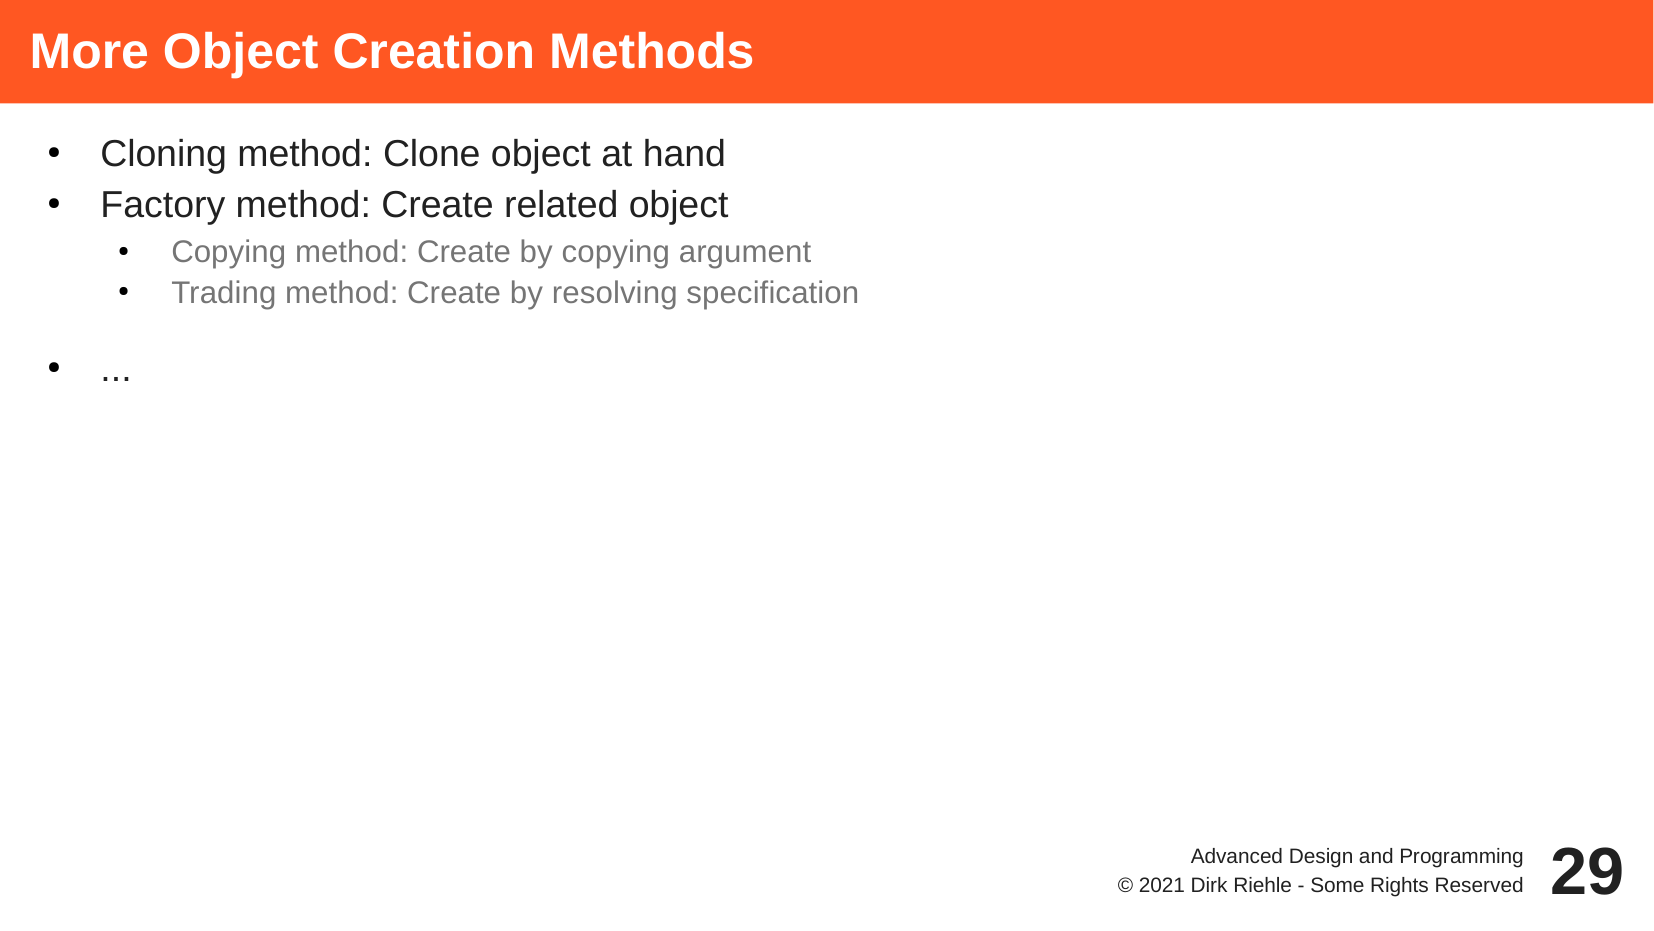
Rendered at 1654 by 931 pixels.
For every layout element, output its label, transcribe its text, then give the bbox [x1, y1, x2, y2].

list Cloning method: Clone object at hand Factory method: Create related object Copying method: Create by copying argument Trading method: Create by resolving specification ... [29, 132, 1625, 813]
title More Object Creation Methods [0, 0, 1654, 104]
